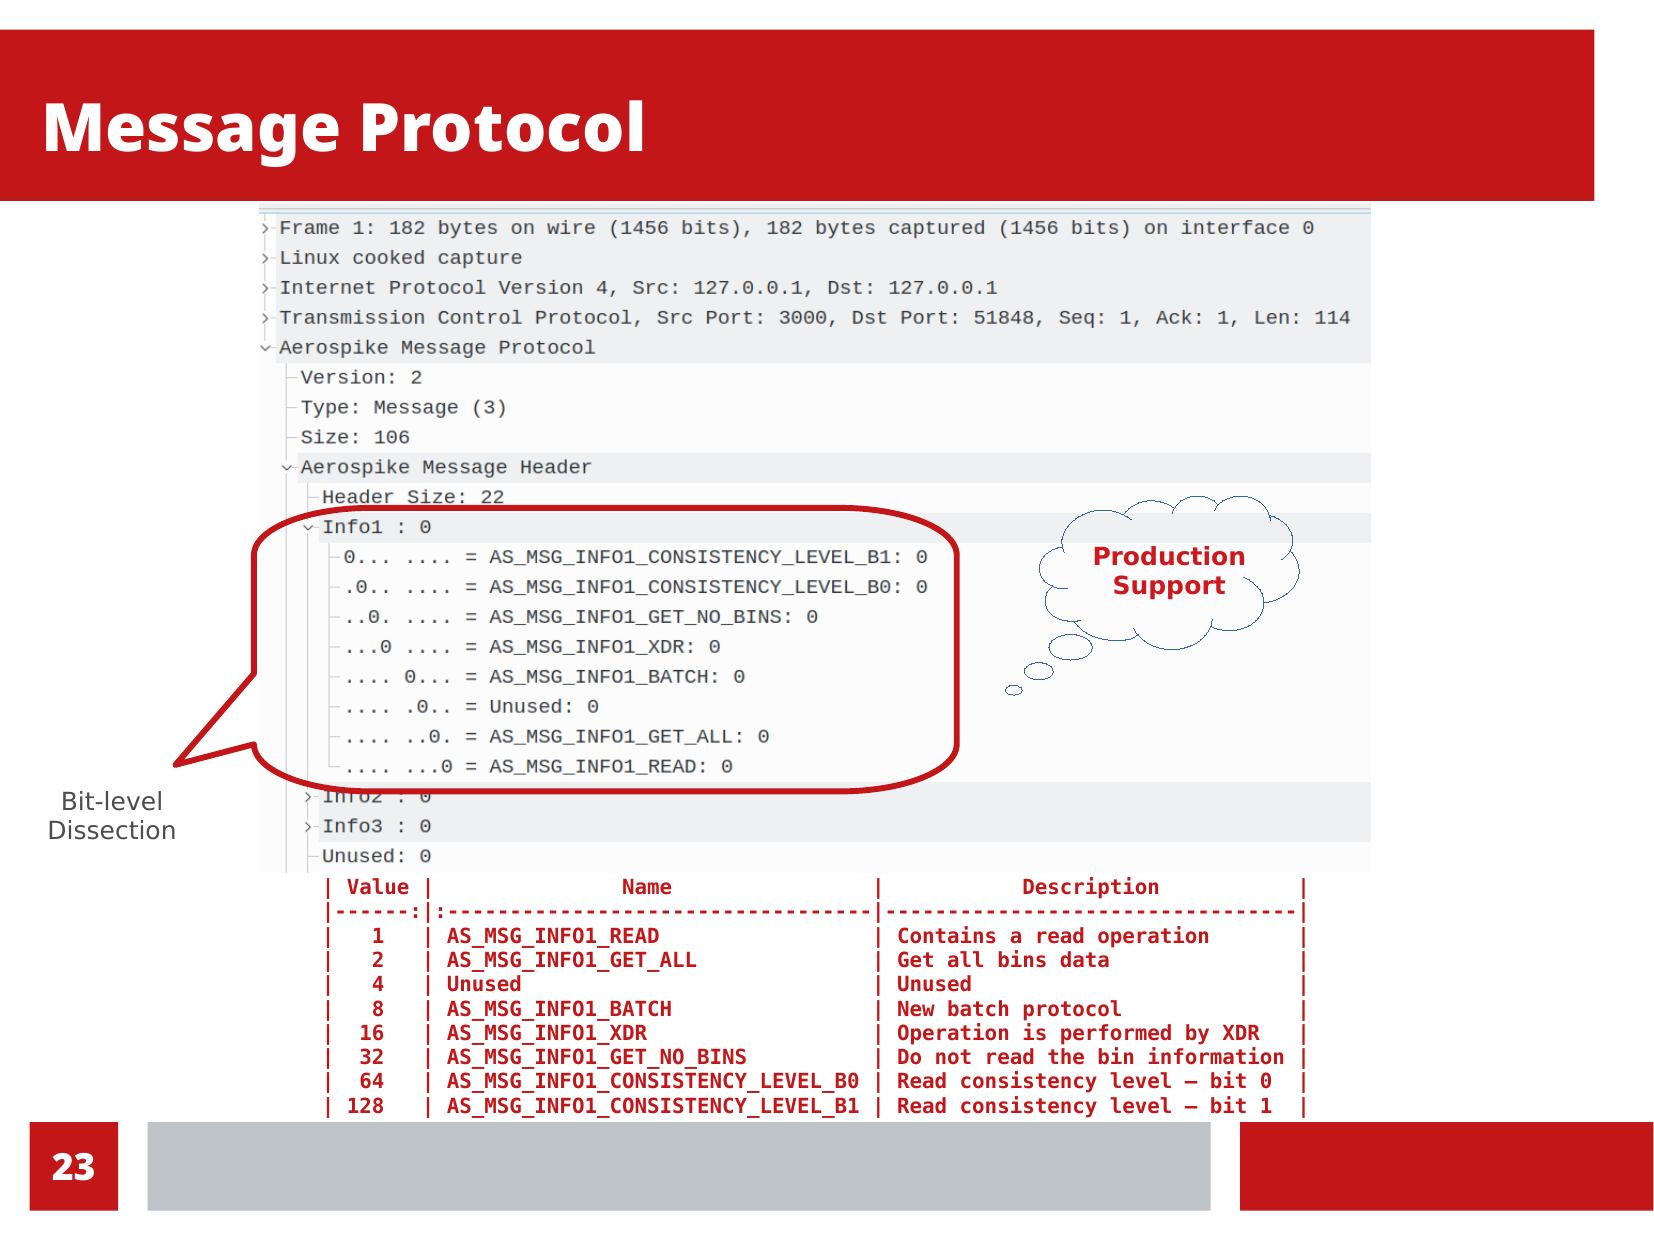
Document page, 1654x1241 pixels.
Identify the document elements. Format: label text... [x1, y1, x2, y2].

text_box Bit-level Dissection [23, 779, 201, 863]
picture [259, 203, 1371, 873]
text_box Production Support [1068, 534, 1270, 609]
title Message Protocol [41, 53, 1577, 172]
picture [259, 511, 953, 788]
text_box | Value | Name | Description | |------:|:----------------------------------|---------------------------------| | 1 | AS_MSG_INFO1_READ | Contains a read operation | | 2 | AS_MSG_INFO1_GET_ALL | Get all bins data | | 4 | Unused | Unused | | 8 | AS_MSG_INFO1_BATCH | New batch protocol | | 16 | AS_MSG_INFO1_XDR | Operation is performed by XDR | | 32 | AS_MSG_INFO1_GET_NO_BINS | Do not read the bin information | | 64 | AS_MSG_INFO1_CONSISTENCY_LEVEL_B0 | Read consistency level – bit 0 | | 128 | AS_MSG_INFO1_CONSISTENCY_LEVEL_B1 | Read consistency level – bit 1 | [307, 868, 1441, 1140]
